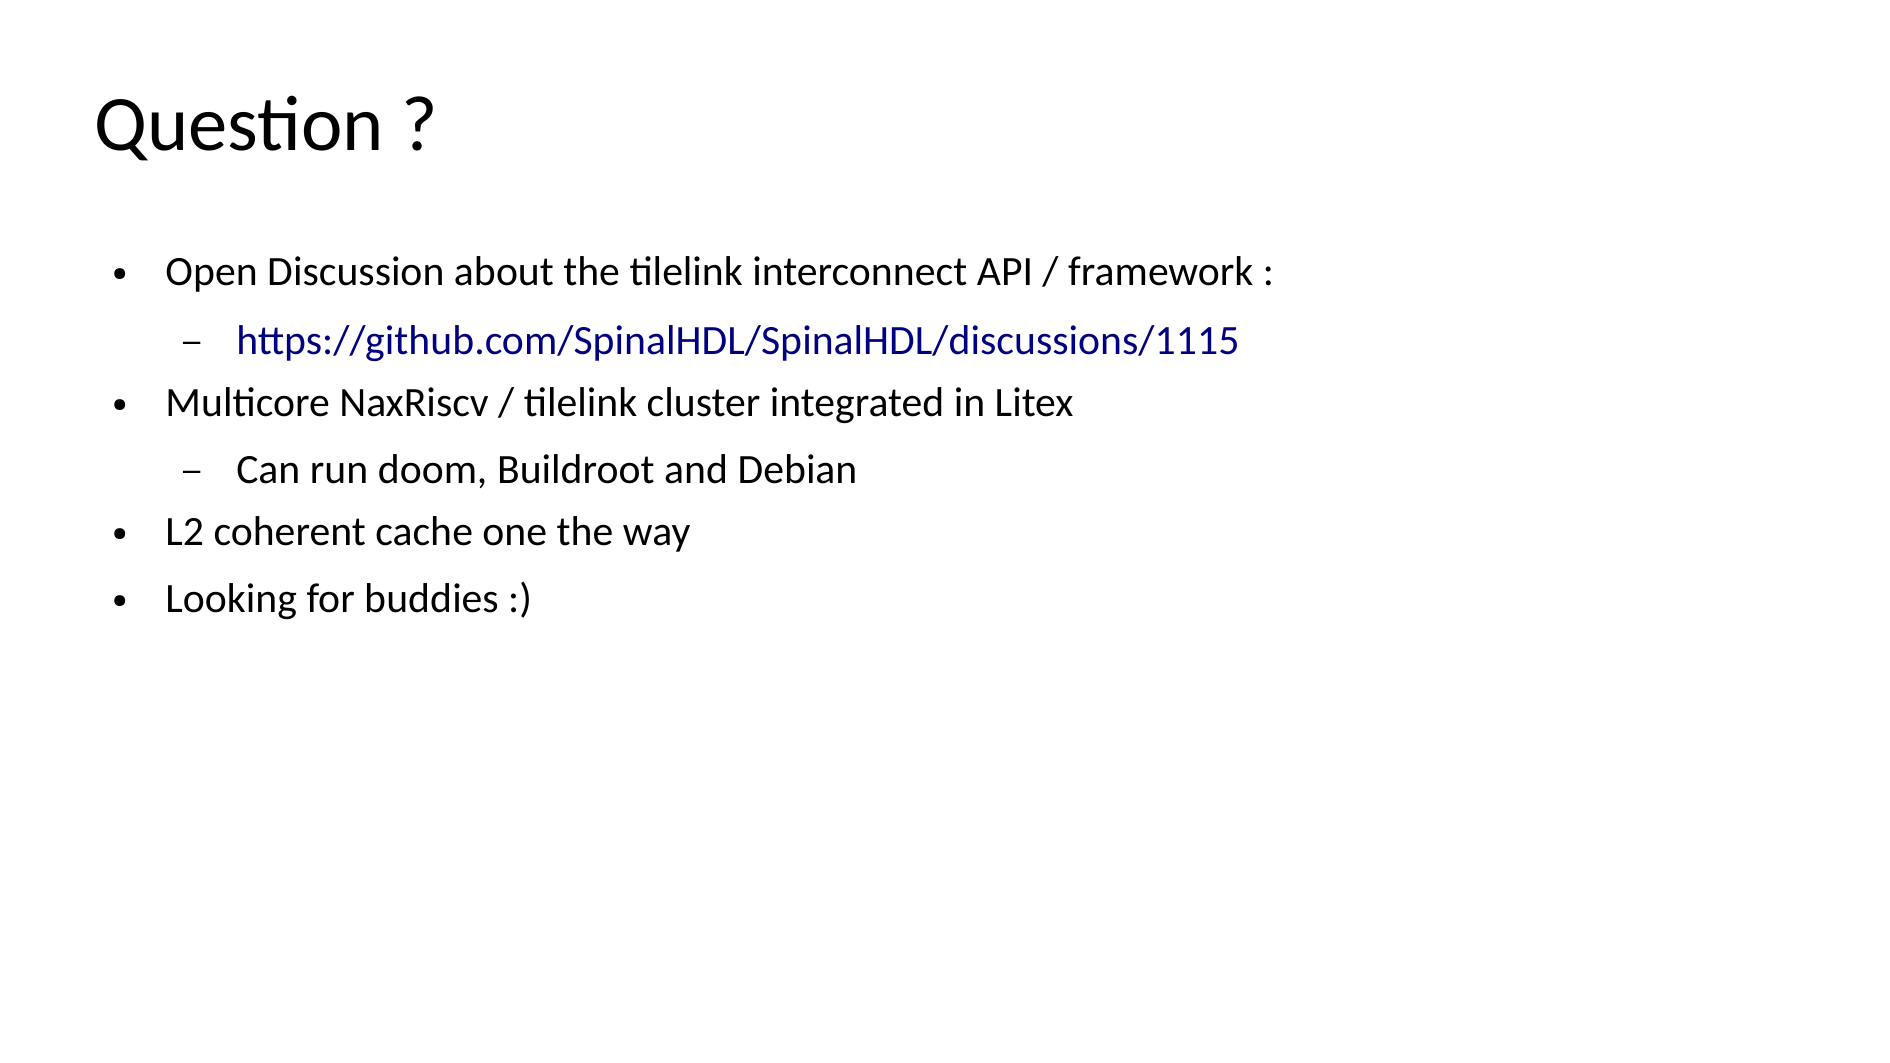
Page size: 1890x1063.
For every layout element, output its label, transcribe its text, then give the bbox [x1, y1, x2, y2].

title Question ? [94, 42, 1796, 220]
list Open Discussion about the tilelink interconnect API / framework : https://github.com/SpinalHDL/SpinalHDL/discussions/1115 Multicore NaxRiscv / tilelink cluster integrated in Litex Can run doom, Buildroot and Debian L2 coherent cache one the way Looking for buddies :) [94, 254, 1878, 1063]
